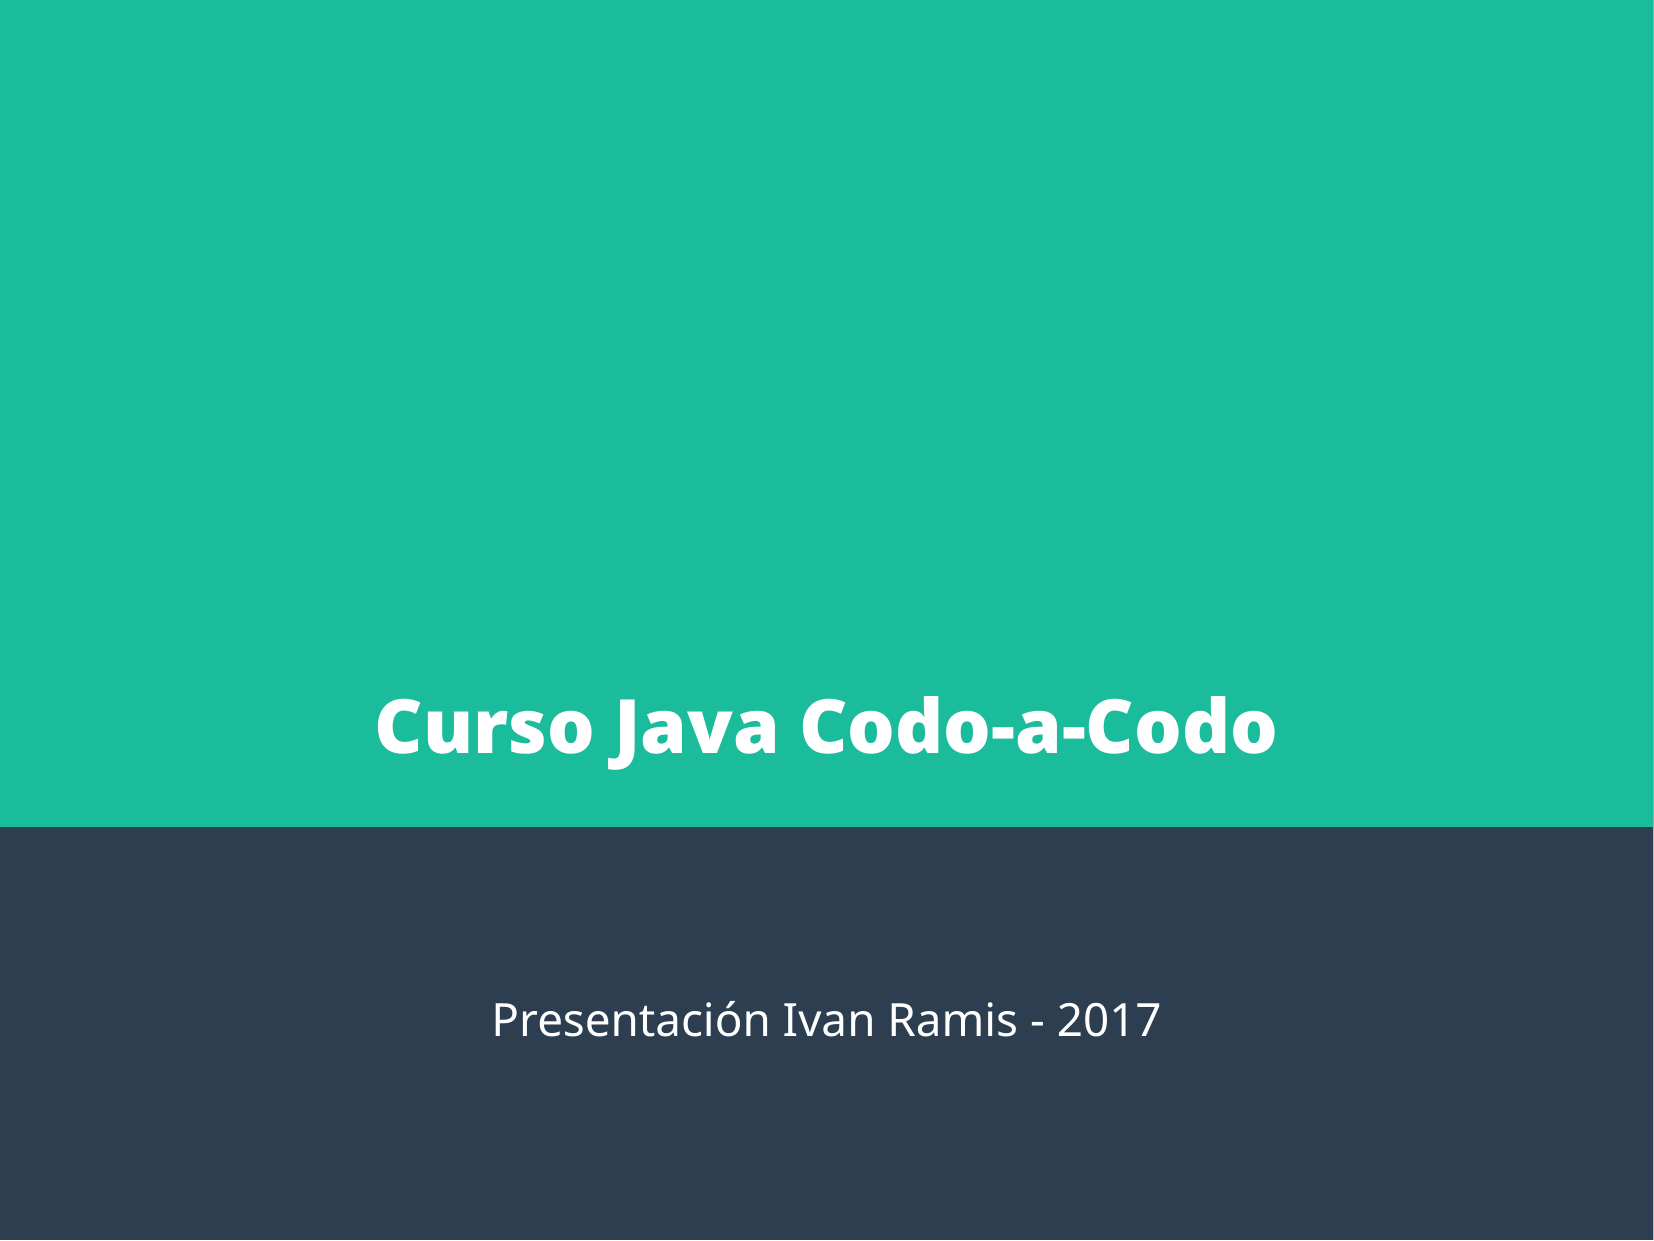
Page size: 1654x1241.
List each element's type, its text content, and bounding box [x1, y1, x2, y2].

title Curso Java Codo-a-Codo [59, 620, 1595, 778]
subtitle Presentación Ivan Ramis - 2017 [59, 856, 1595, 1182]
